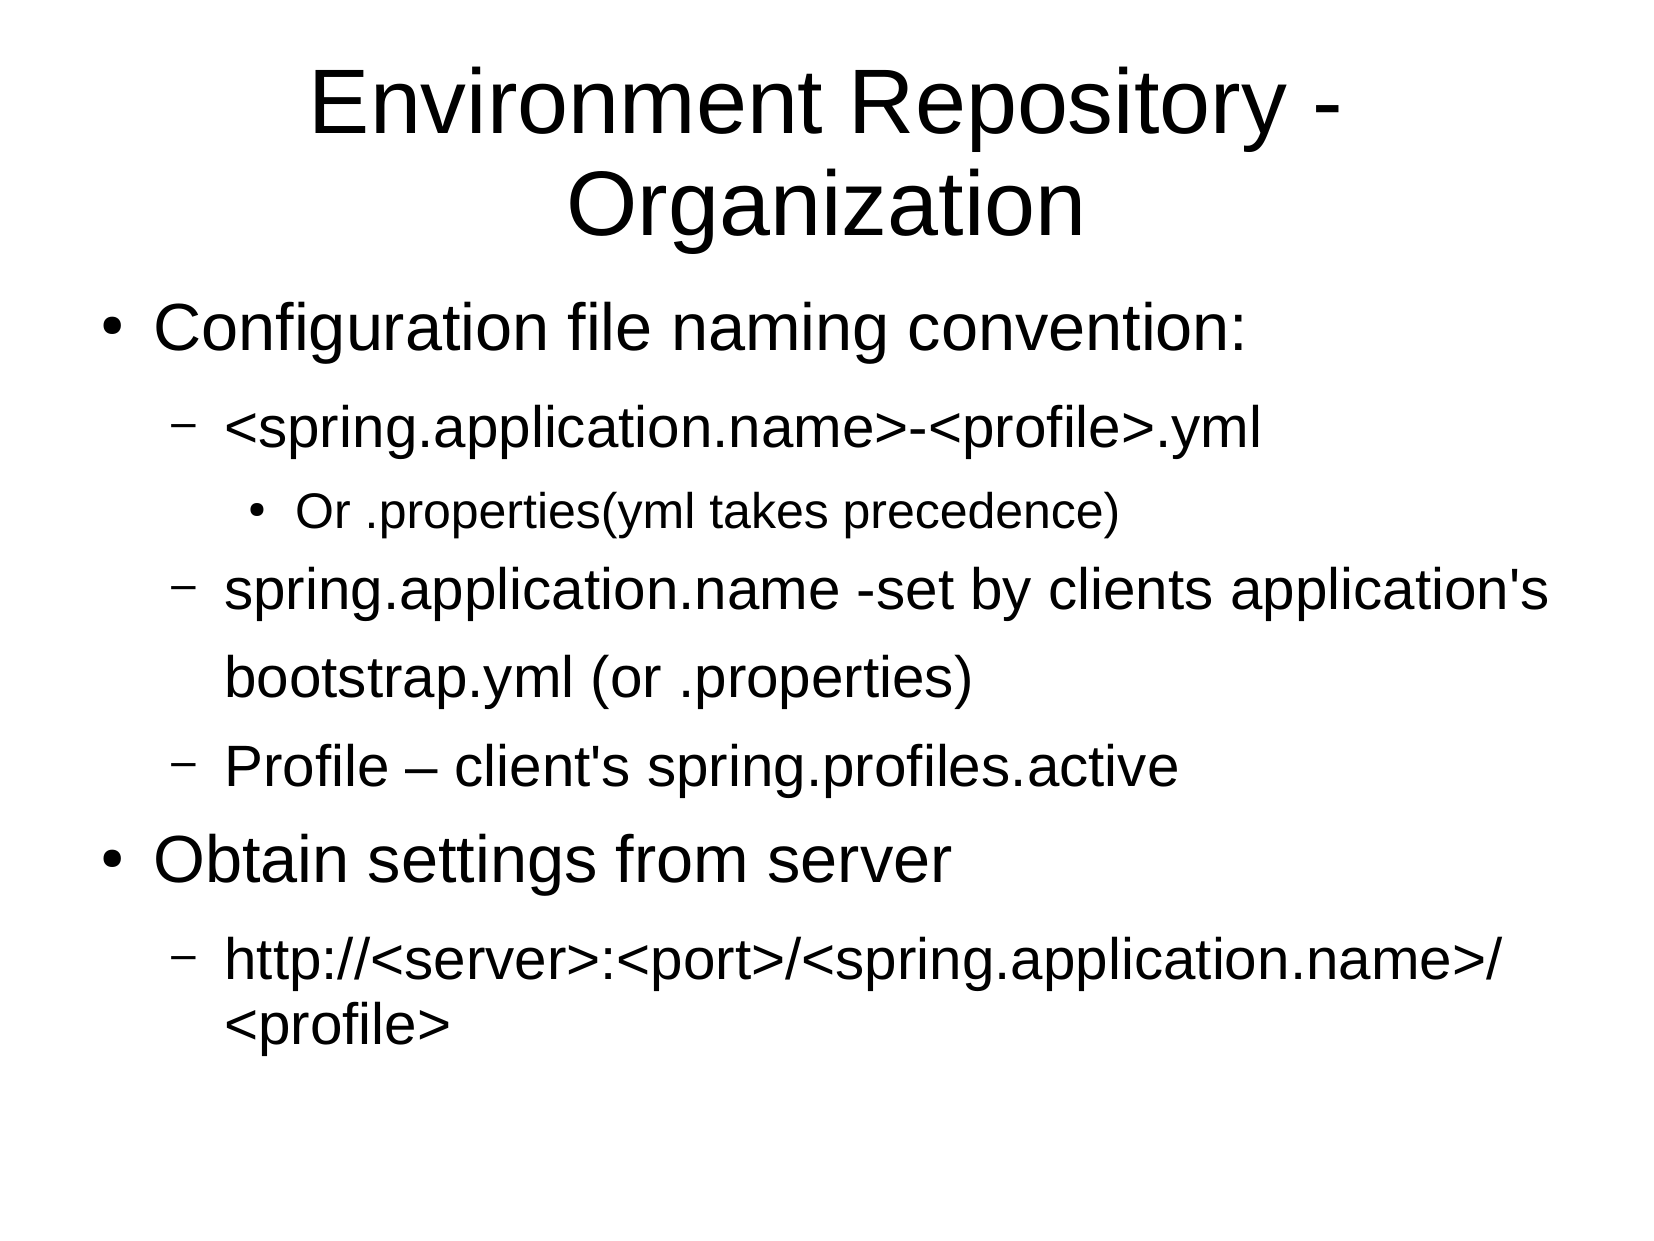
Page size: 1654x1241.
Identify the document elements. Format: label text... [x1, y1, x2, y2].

title Environment Repository - Organization [82, 49, 1571, 257]
list Configuration file naming convention: <spring.application.name>-<profile>.yml Or .properties(yml takes precedence) spring.application.name -set by clients application's bootstrap.yml (or .properties) Profile – client's spring.profiles.active Obtain settings from server http://<server>:<port>/<spring.application.name>/<profile> [82, 290, 1571, 1135]
